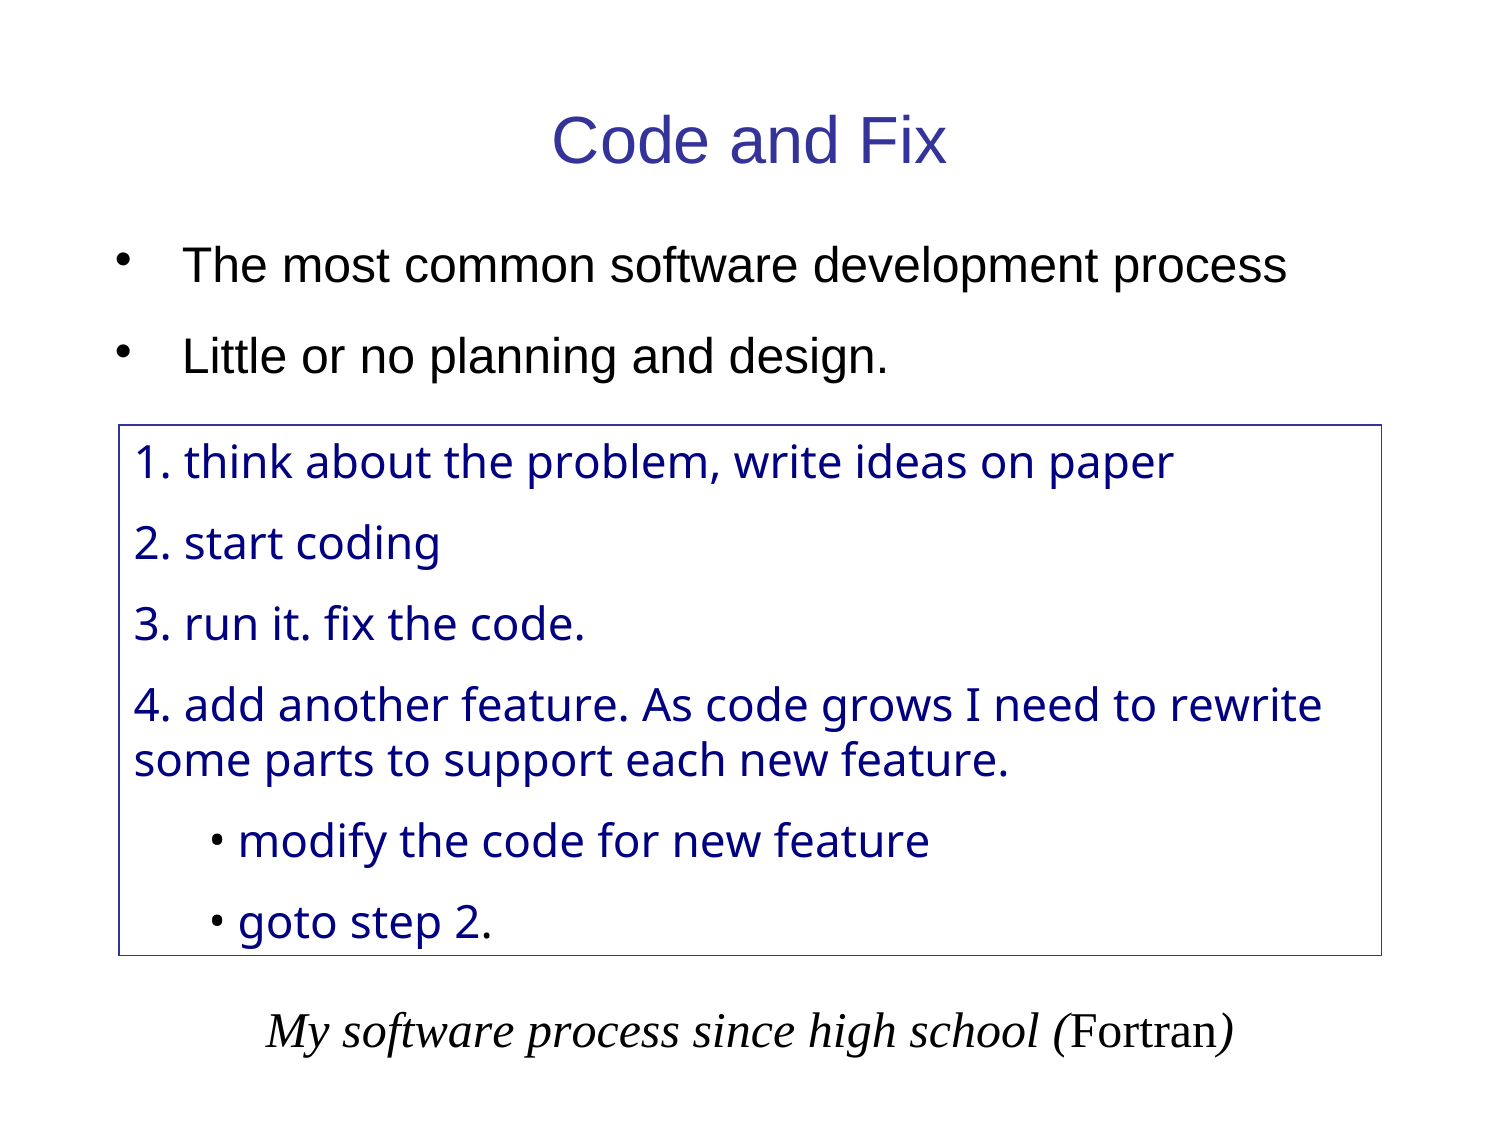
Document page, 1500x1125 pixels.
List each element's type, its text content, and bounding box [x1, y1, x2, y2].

text_box 1. think about the problem, write ideas on paper 2. start coding 3. run it. fix the code. 4. add another feature. As code grows I need to rewrite some parts to support each new feature. modify the code for new feature goto step 2. [118, 425, 1382, 956]
list The most common software development process Little or no planning and design. [100, 224, 1400, 958]
text_box My software process since high school (Fortran) [120, 990, 1381, 1065]
title Code and Fix [100, 42, 1400, 185]
